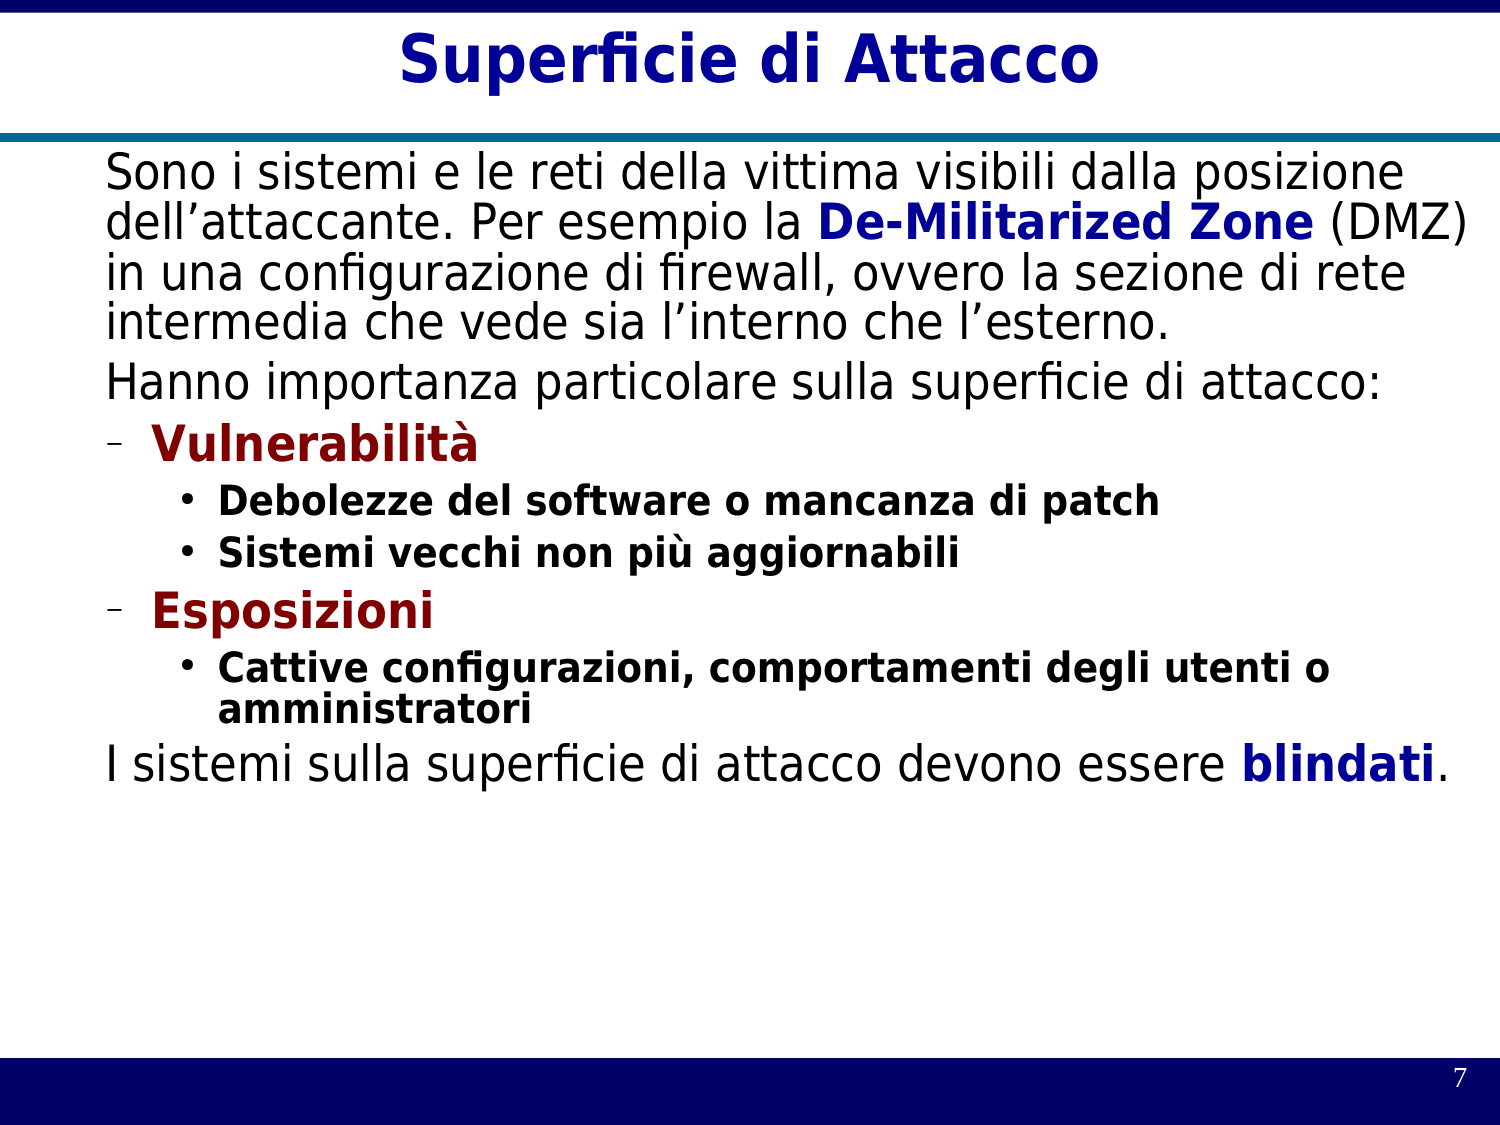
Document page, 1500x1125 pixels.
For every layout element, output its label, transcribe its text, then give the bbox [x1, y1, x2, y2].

list Sono i sistemi e le reti della vittima visibili dalla posizione dell’attaccante. Per esempio la De-Militarized Zone (DMZ) in una configurazione di firewall, ovvero la sezione di rete intermedia che vede sia l’interno che l’esterno. Hanno importanza particolare sulla superficie di attacco: Vulnerabilità Debolezze del software o mancanza di patch Sistemi vecchi non più aggiornabili Esposizioni Cattive configurazioni, comportamenti degli utenti o amministratori I sistemi sulla superficie di attacco devono essere blindati. [30, 149, 1471, 1037]
title Superficie di Attacco [30, 0, 1471, 126]
